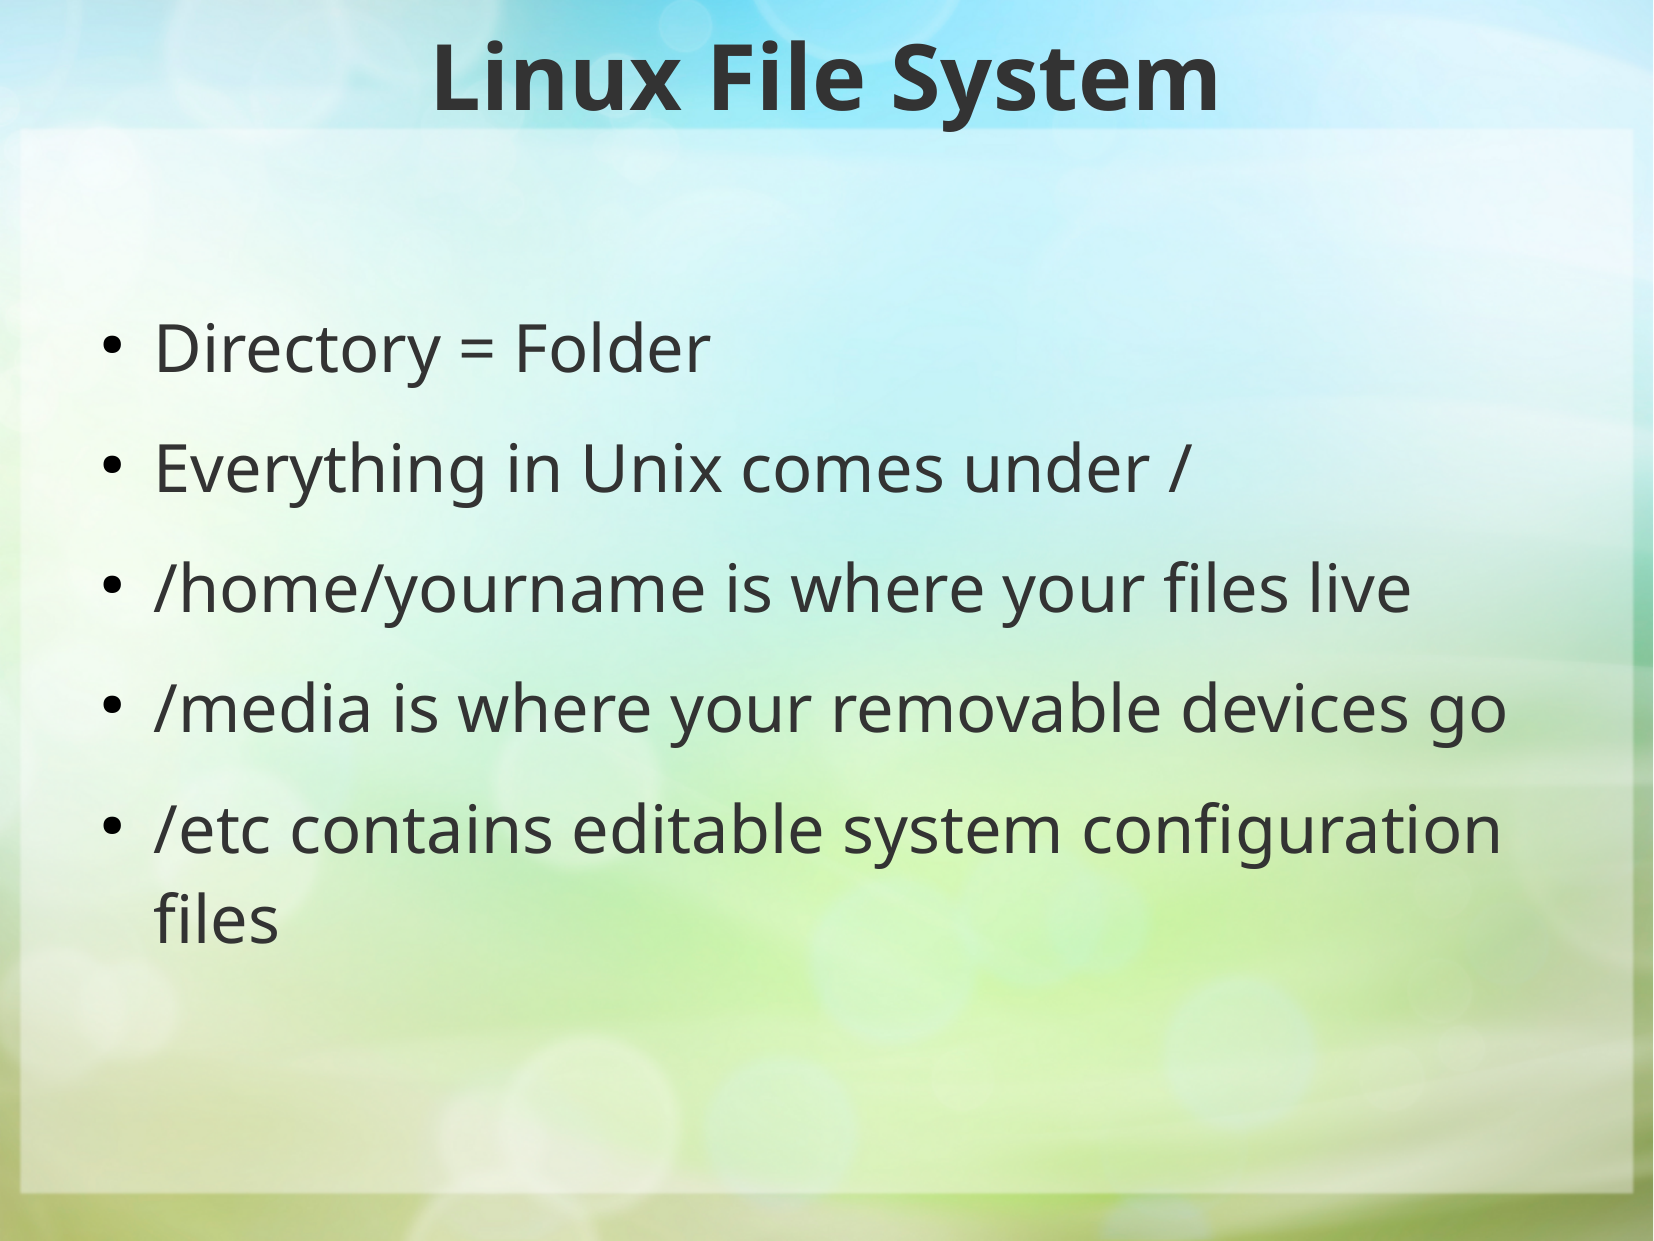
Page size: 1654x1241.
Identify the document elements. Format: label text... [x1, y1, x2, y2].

title Linux File System [82, 0, 1571, 151]
list Directory = Folder Everything in Unix comes under / /home/yourname is where your files live /media is where your removable devices go /etc contains editable system configuration files [82, 222, 1571, 1042]
picture [0, 0, 1654, 1241]
